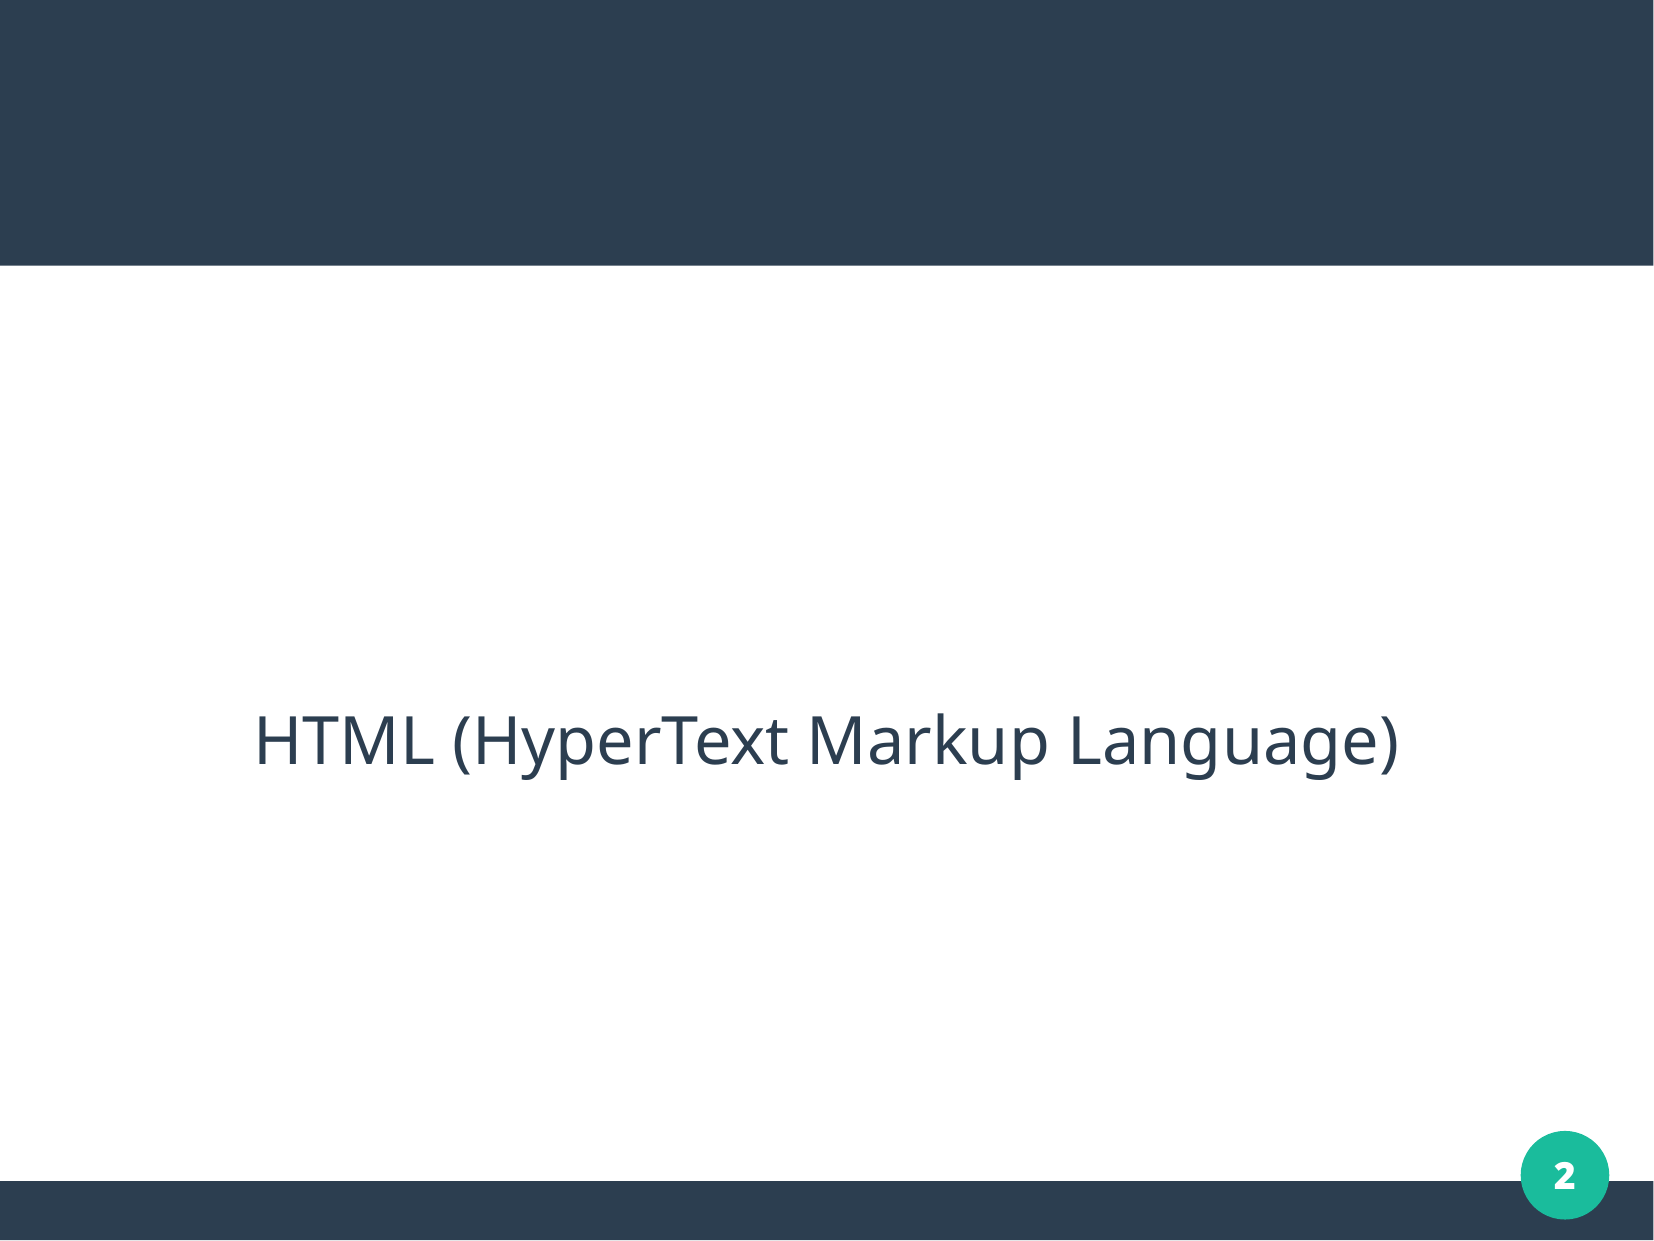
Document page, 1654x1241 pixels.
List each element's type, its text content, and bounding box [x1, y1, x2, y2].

subtitle HTML (HyperText Markup Language) [59, 324, 1595, 1152]
